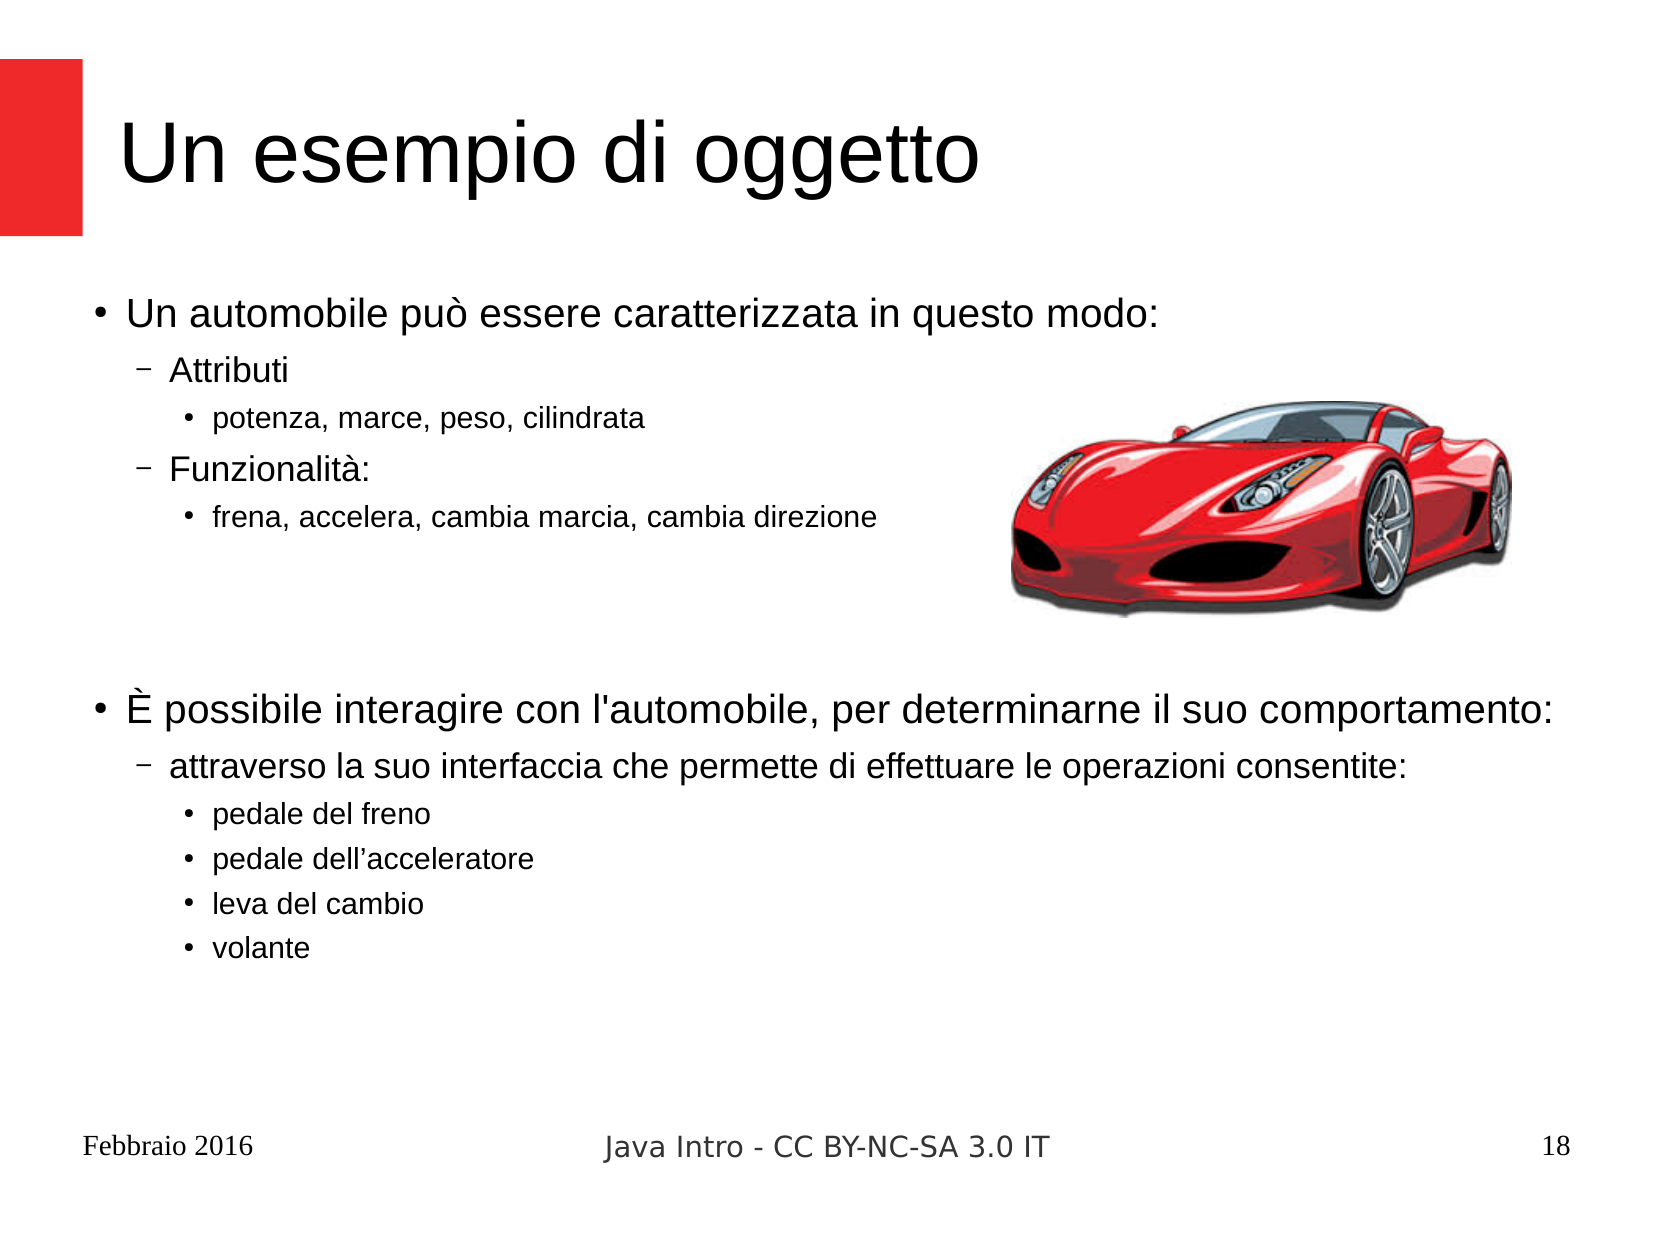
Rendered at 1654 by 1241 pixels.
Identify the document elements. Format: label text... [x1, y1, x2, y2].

title Un esempio di oggetto [118, 49, 1607, 257]
picture [1011, 401, 1512, 618]
list Un automobile può essere caratterizzata in questo modo: Attributi potenza, marce, peso, cilindrata Funzionalità: frena, accelera, cambia marcia, cambia direzione È possibile interagire con l'automobile, per determinarne il suo comportamento: attraverso la suo interfaccia che permette di effettuare le operazioni consentite: pedale del freno pedale dell’acceleratore leva del cambio volante [82, 290, 1571, 1010]
